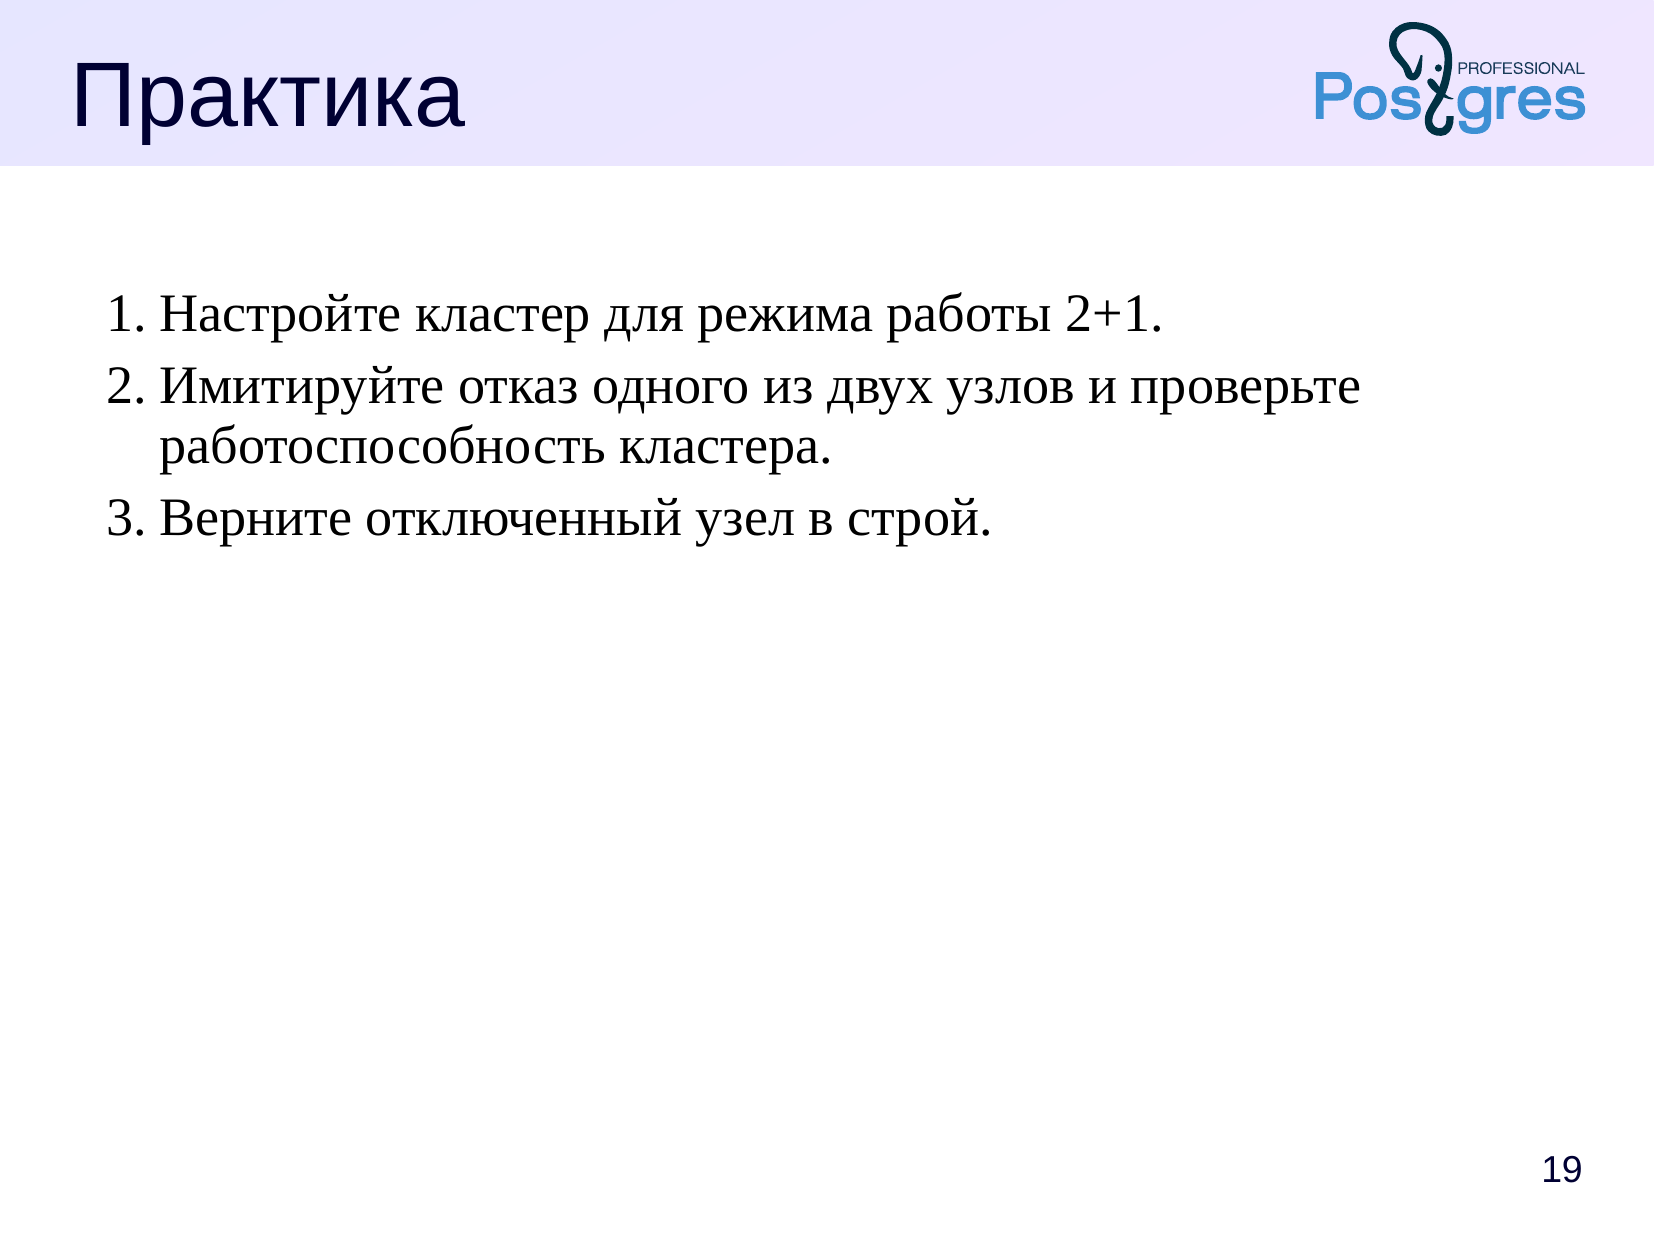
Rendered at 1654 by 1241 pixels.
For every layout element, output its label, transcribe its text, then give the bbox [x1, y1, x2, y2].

list Настройте кластер для режима работы 2+1. Имитируйте отказ одного из двух узлов и проверьте работоспособность кластера. Верните отключенный узел в строй. [70, 283, 1583, 1134]
title Практика [70, 43, 1241, 147]
